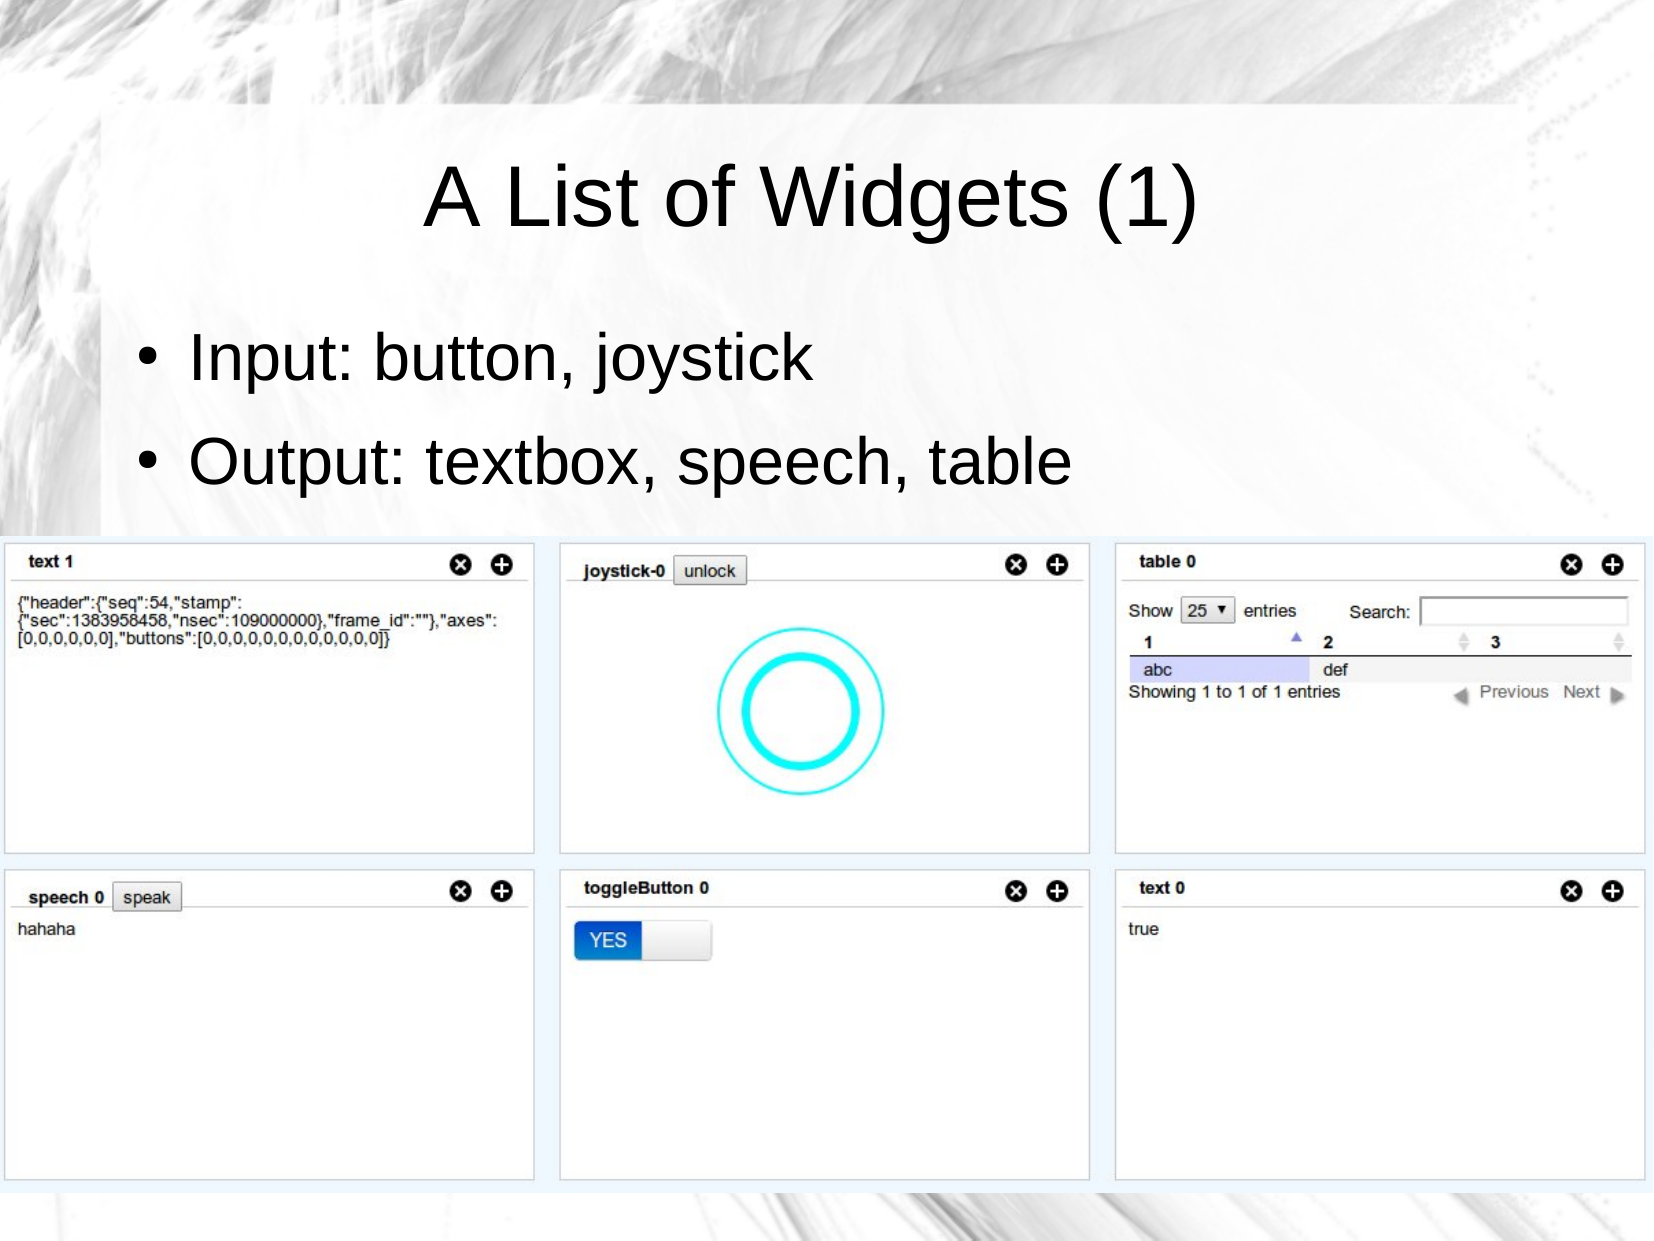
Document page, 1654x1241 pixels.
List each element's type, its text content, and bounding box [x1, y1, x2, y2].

picture [0, 0, 1654, 1241]
title A List of Widgets (1) [118, 112, 1506, 281]
list Input: button, joystick Output: textbox, speech, table [118, 319, 1571, 536]
